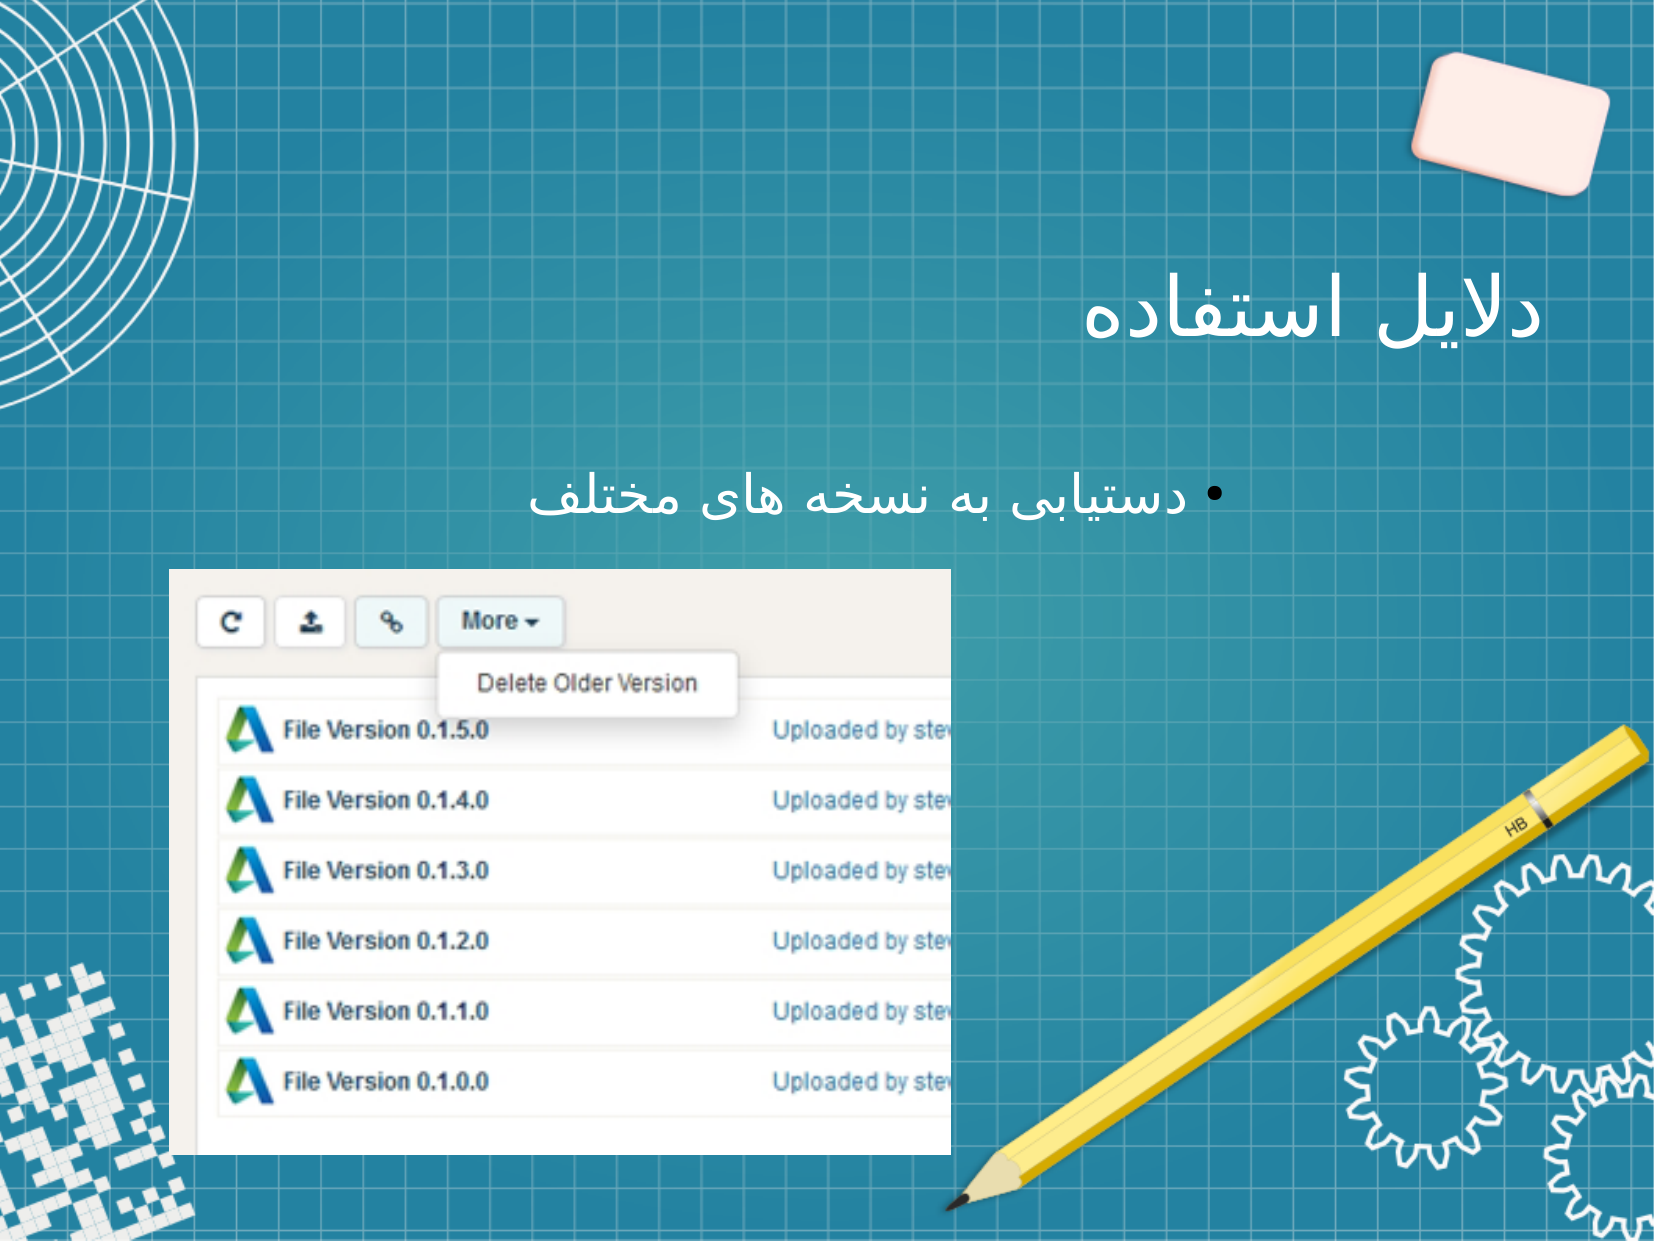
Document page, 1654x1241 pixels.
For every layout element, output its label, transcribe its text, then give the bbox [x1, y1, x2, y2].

picture [0, 0, 1654, 1241]
subtitle دستیابی به نسخه های مختلف [131, 420, 1621, 571]
title دلایل استفاده [131, 225, 1546, 391]
